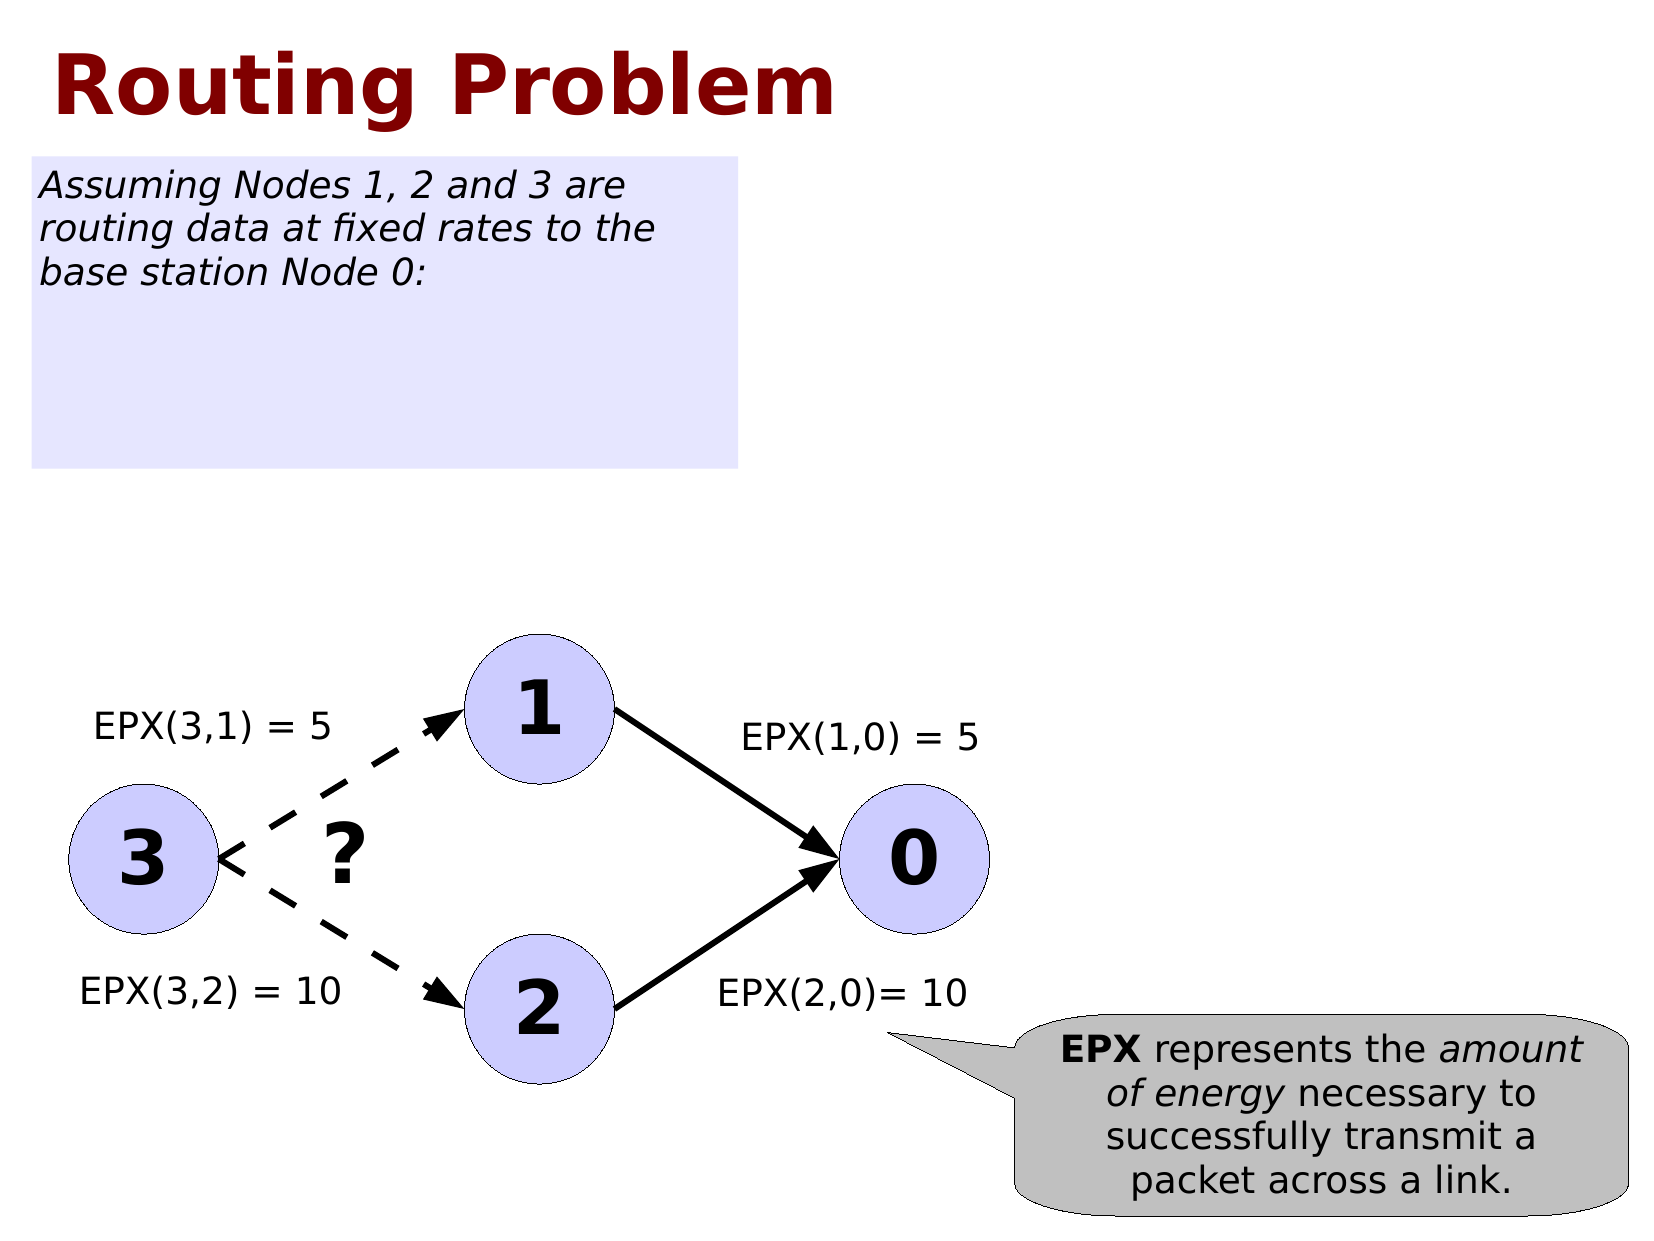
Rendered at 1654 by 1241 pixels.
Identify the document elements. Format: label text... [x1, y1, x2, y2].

text_box 3 [68, 784, 219, 935]
text_box 2 [464, 934, 615, 1085]
text_box EPX represents the amount of energy necessary to successfully transmit a packet across a link. [887, 1014, 1629, 1217]
text_box EPX(3,1) = 5 [78, 697, 348, 756]
text_box 1 [464, 634, 615, 785]
text_box EPX(2,0)= 10 [701, 964, 984, 1055]
title Routing Problem [51, 0, 1654, 173]
text_box 0 [839, 784, 990, 935]
text_box ? [306, 799, 385, 912]
text_box EPX(1,0) = 5 [725, 708, 996, 768]
text_box Assuming Nodes 1, 2 and 3 are routing data at fixed rates to the base station Node 0: [31, 156, 739, 469]
text_box EPX(3,2) = 10 [64, 962, 358, 1021]
